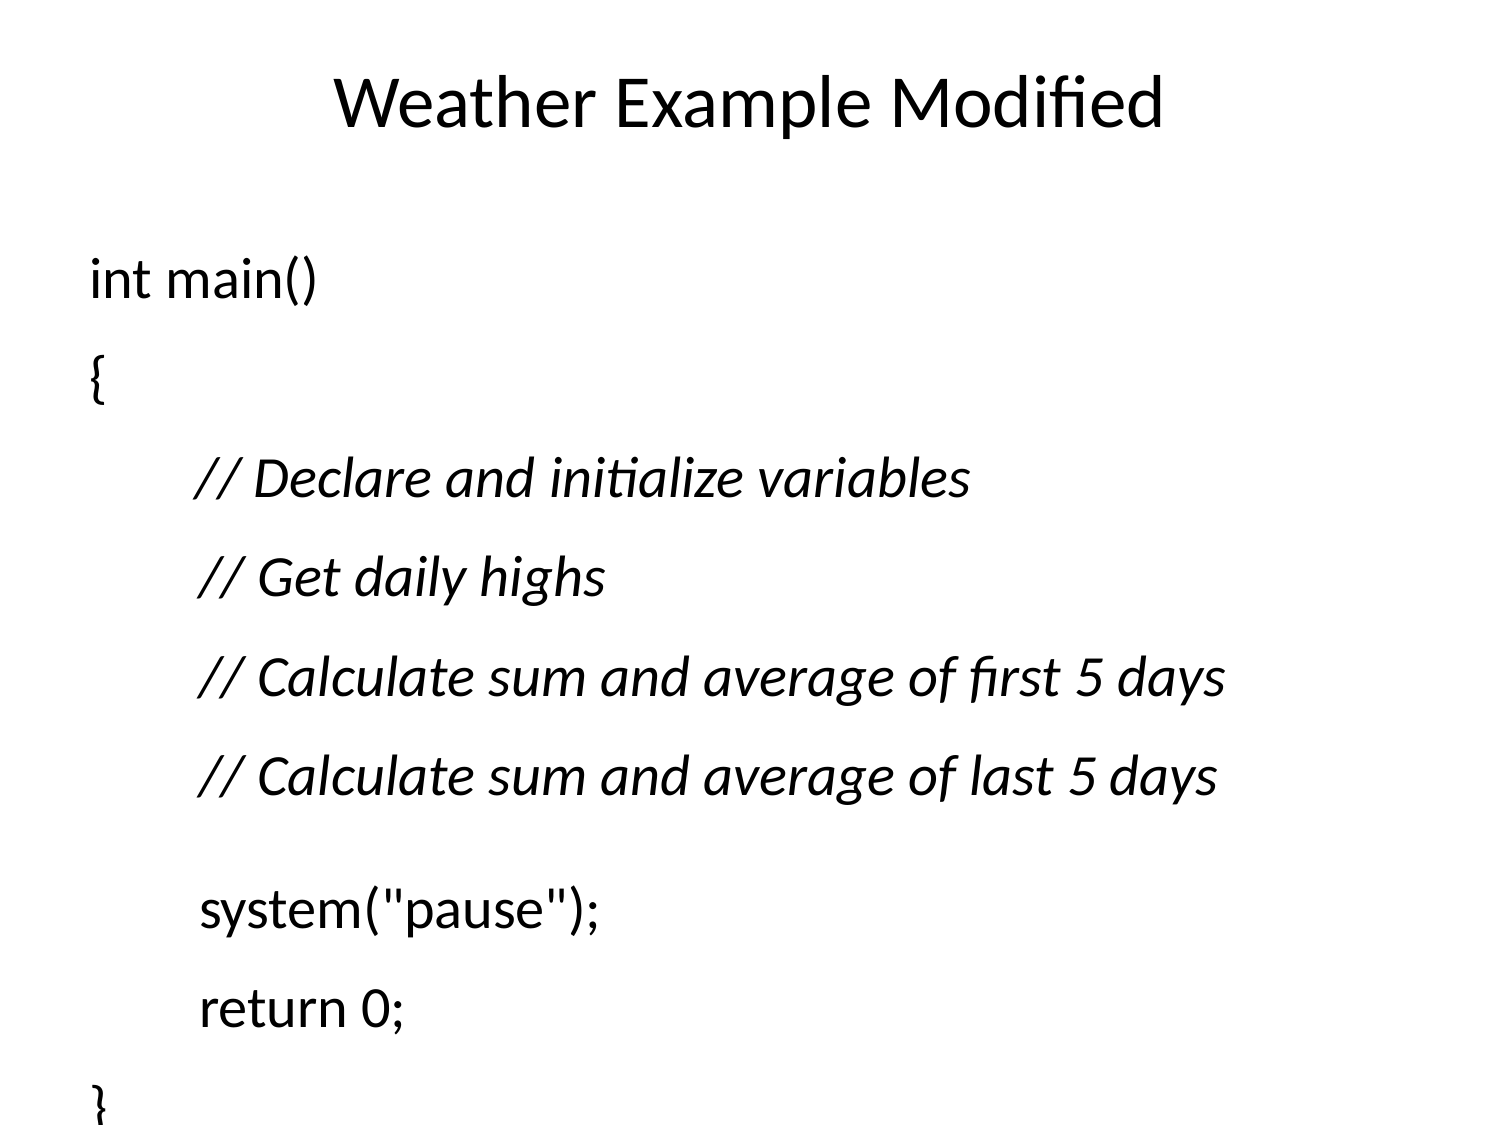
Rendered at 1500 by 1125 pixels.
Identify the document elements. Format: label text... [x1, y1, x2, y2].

title Weather Example Modified [75, 45, 1425, 200]
list int main() { // Declare and initialize variables // Get daily highs // Calculate sum and average of first 5 days // Calculate sum and average of last 5 days system("pause"); return 0; } [75, 232, 1425, 1005]
